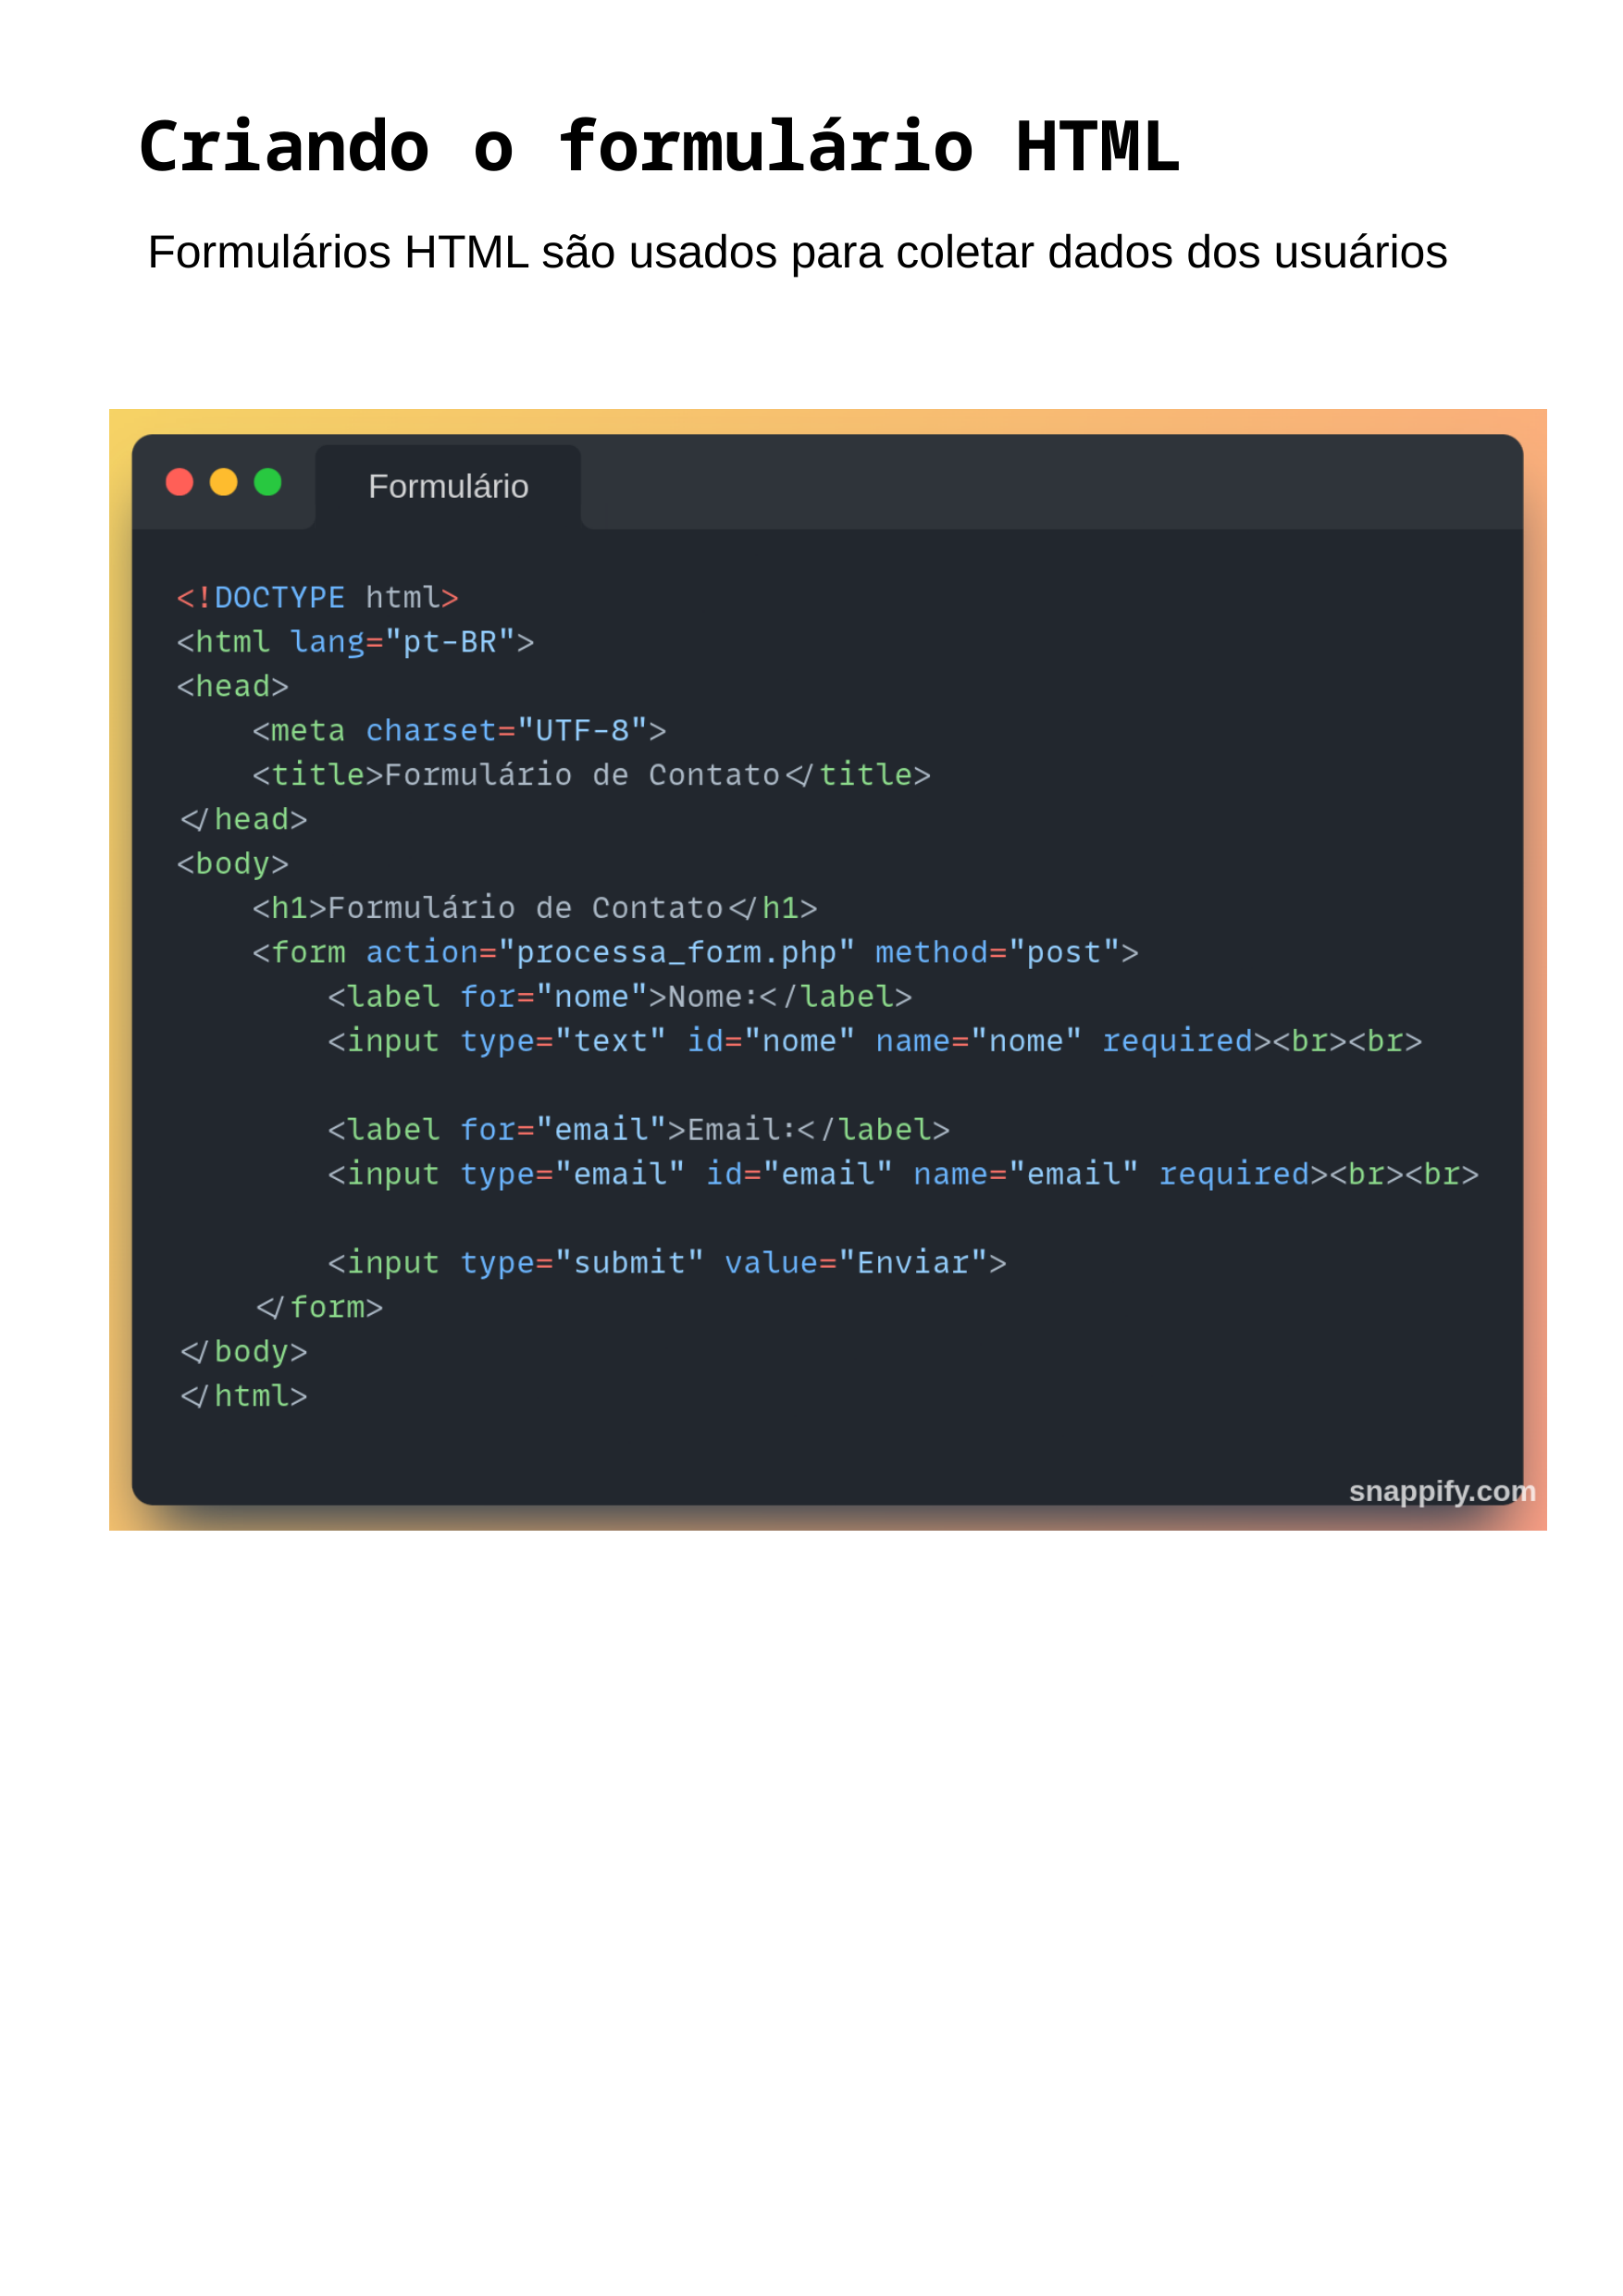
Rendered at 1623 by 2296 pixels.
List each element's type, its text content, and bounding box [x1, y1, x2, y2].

picture [109, 409, 1547, 1531]
list Formulários HTML são usados para coletar dados dos usuários [81, 218, 1543, 301]
list Criando o formulário HTML [81, 81, 1543, 192]
